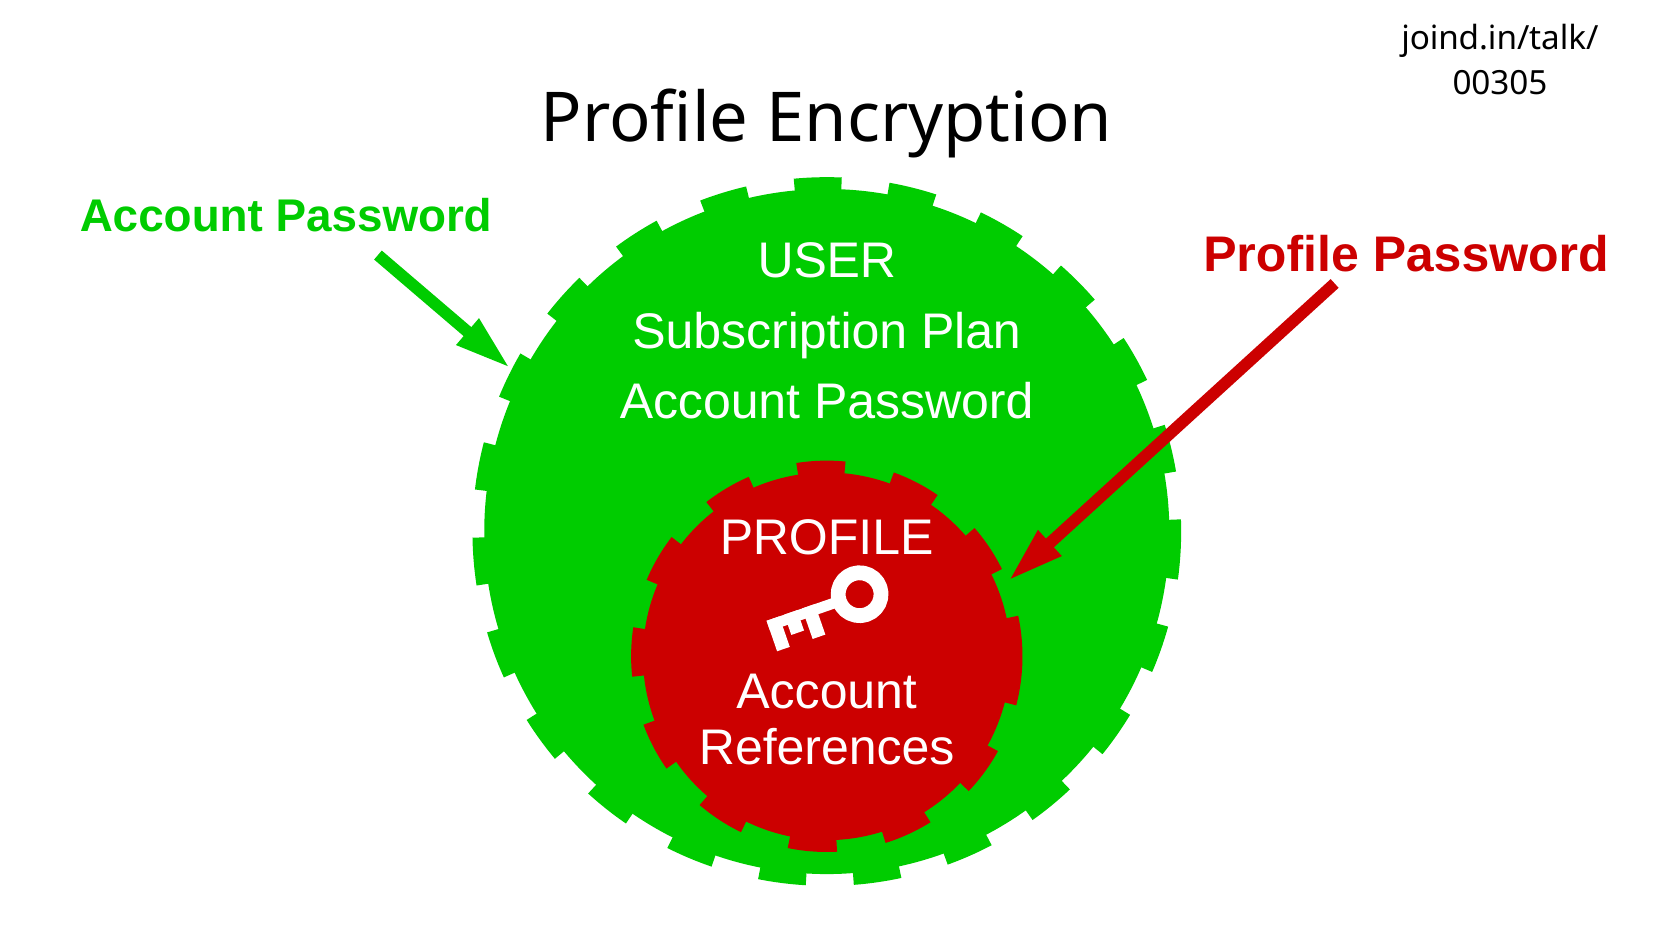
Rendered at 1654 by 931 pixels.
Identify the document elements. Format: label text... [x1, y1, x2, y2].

text_box Account References [684, 655, 970, 783]
text_box Profile Password [1182, 212, 1630, 295]
text_box Subscription Plan [617, 295, 1036, 366]
text_box [484, 193, 1170, 875]
text_box PROFILE [705, 502, 949, 573]
text_box Account Password [59, 177, 513, 256]
text_box Account Password [604, 366, 1049, 437]
text_box USER [742, 224, 911, 295]
title Profile Encryption [82, 37, 1571, 193]
